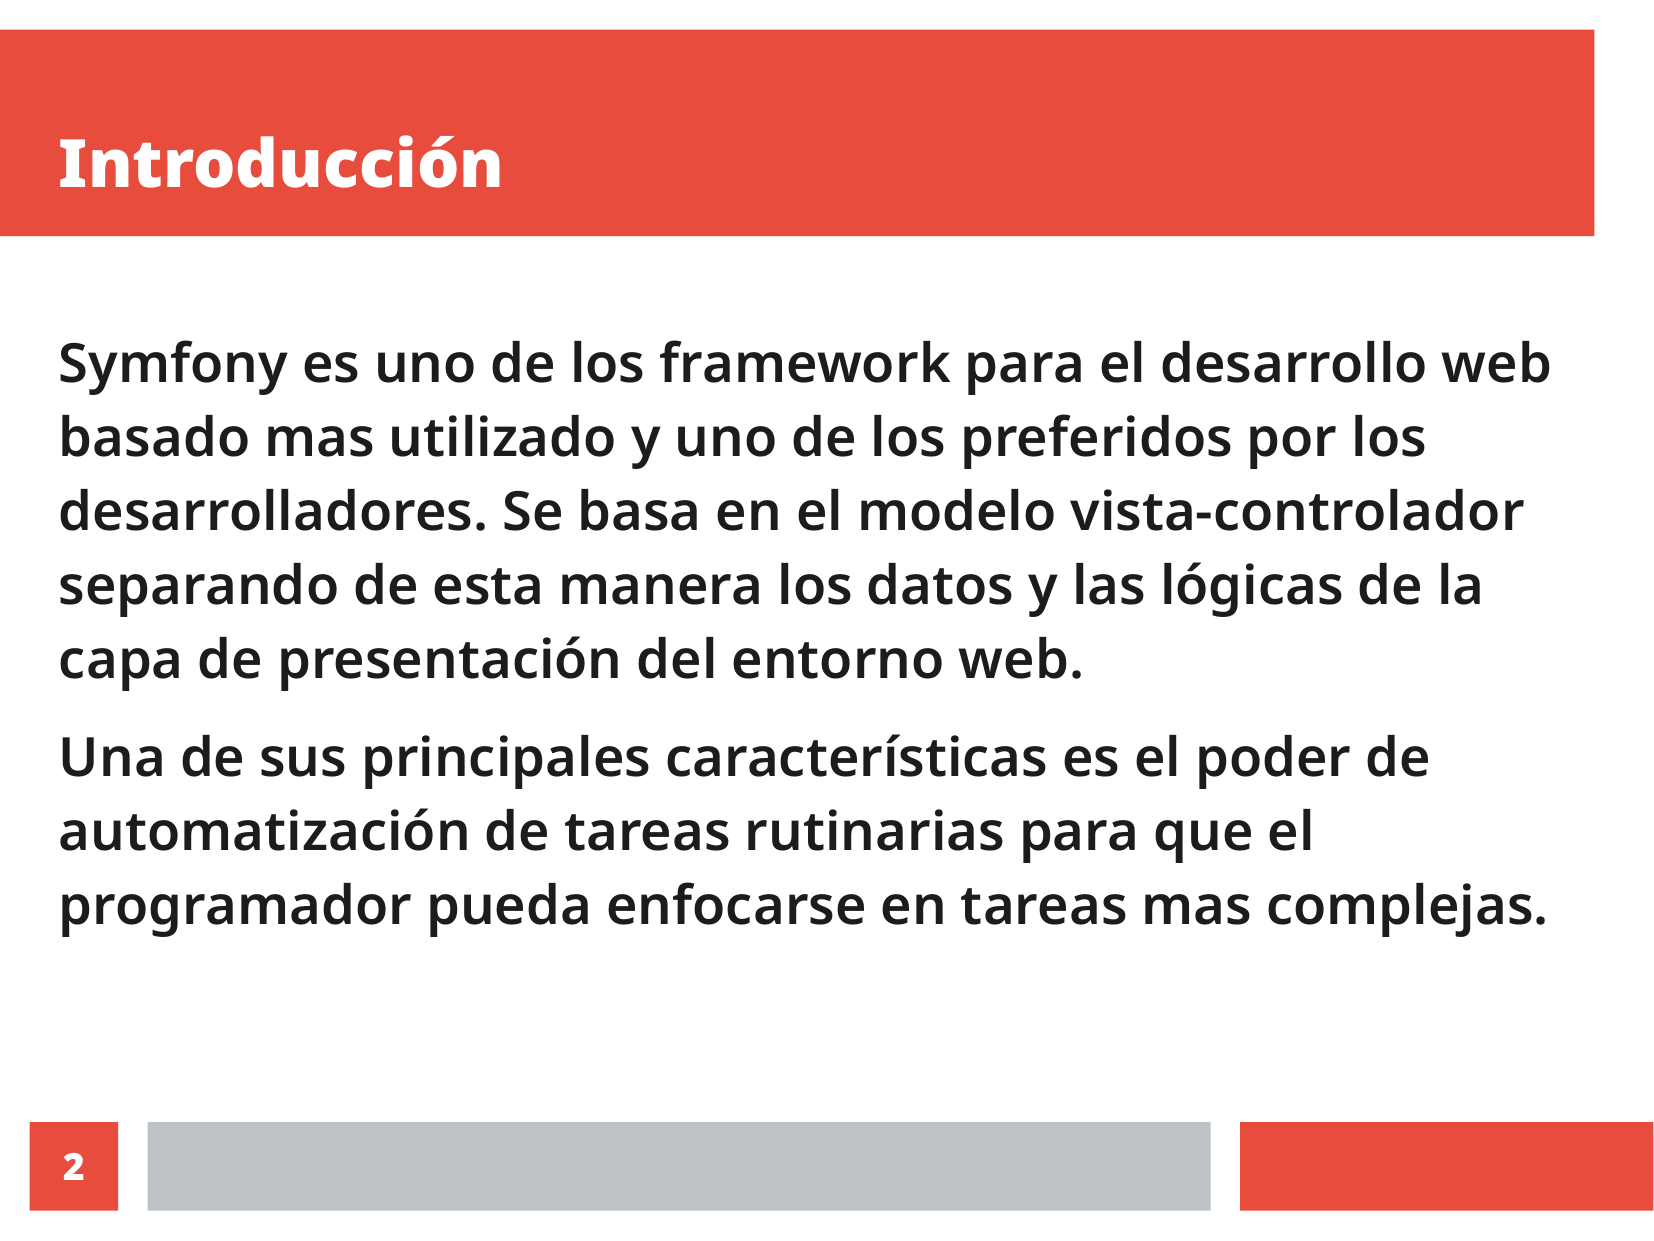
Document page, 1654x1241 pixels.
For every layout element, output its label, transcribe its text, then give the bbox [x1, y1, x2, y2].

title Introducción [59, 59, 1595, 207]
list Symfony es uno de los framework para el desarrollo web basado mas utilizado y uno de los preferidos por los desarrolladores. Se basa en el modelo vista-controlador separando de esta manera los datos y las lógicas de la capa de presentación del entorno web. Una de sus principales características es el poder de automatización de tareas rutinarias para que el programador pueda enfocarse en tareas mas complejas. [59, 324, 1565, 1093]
